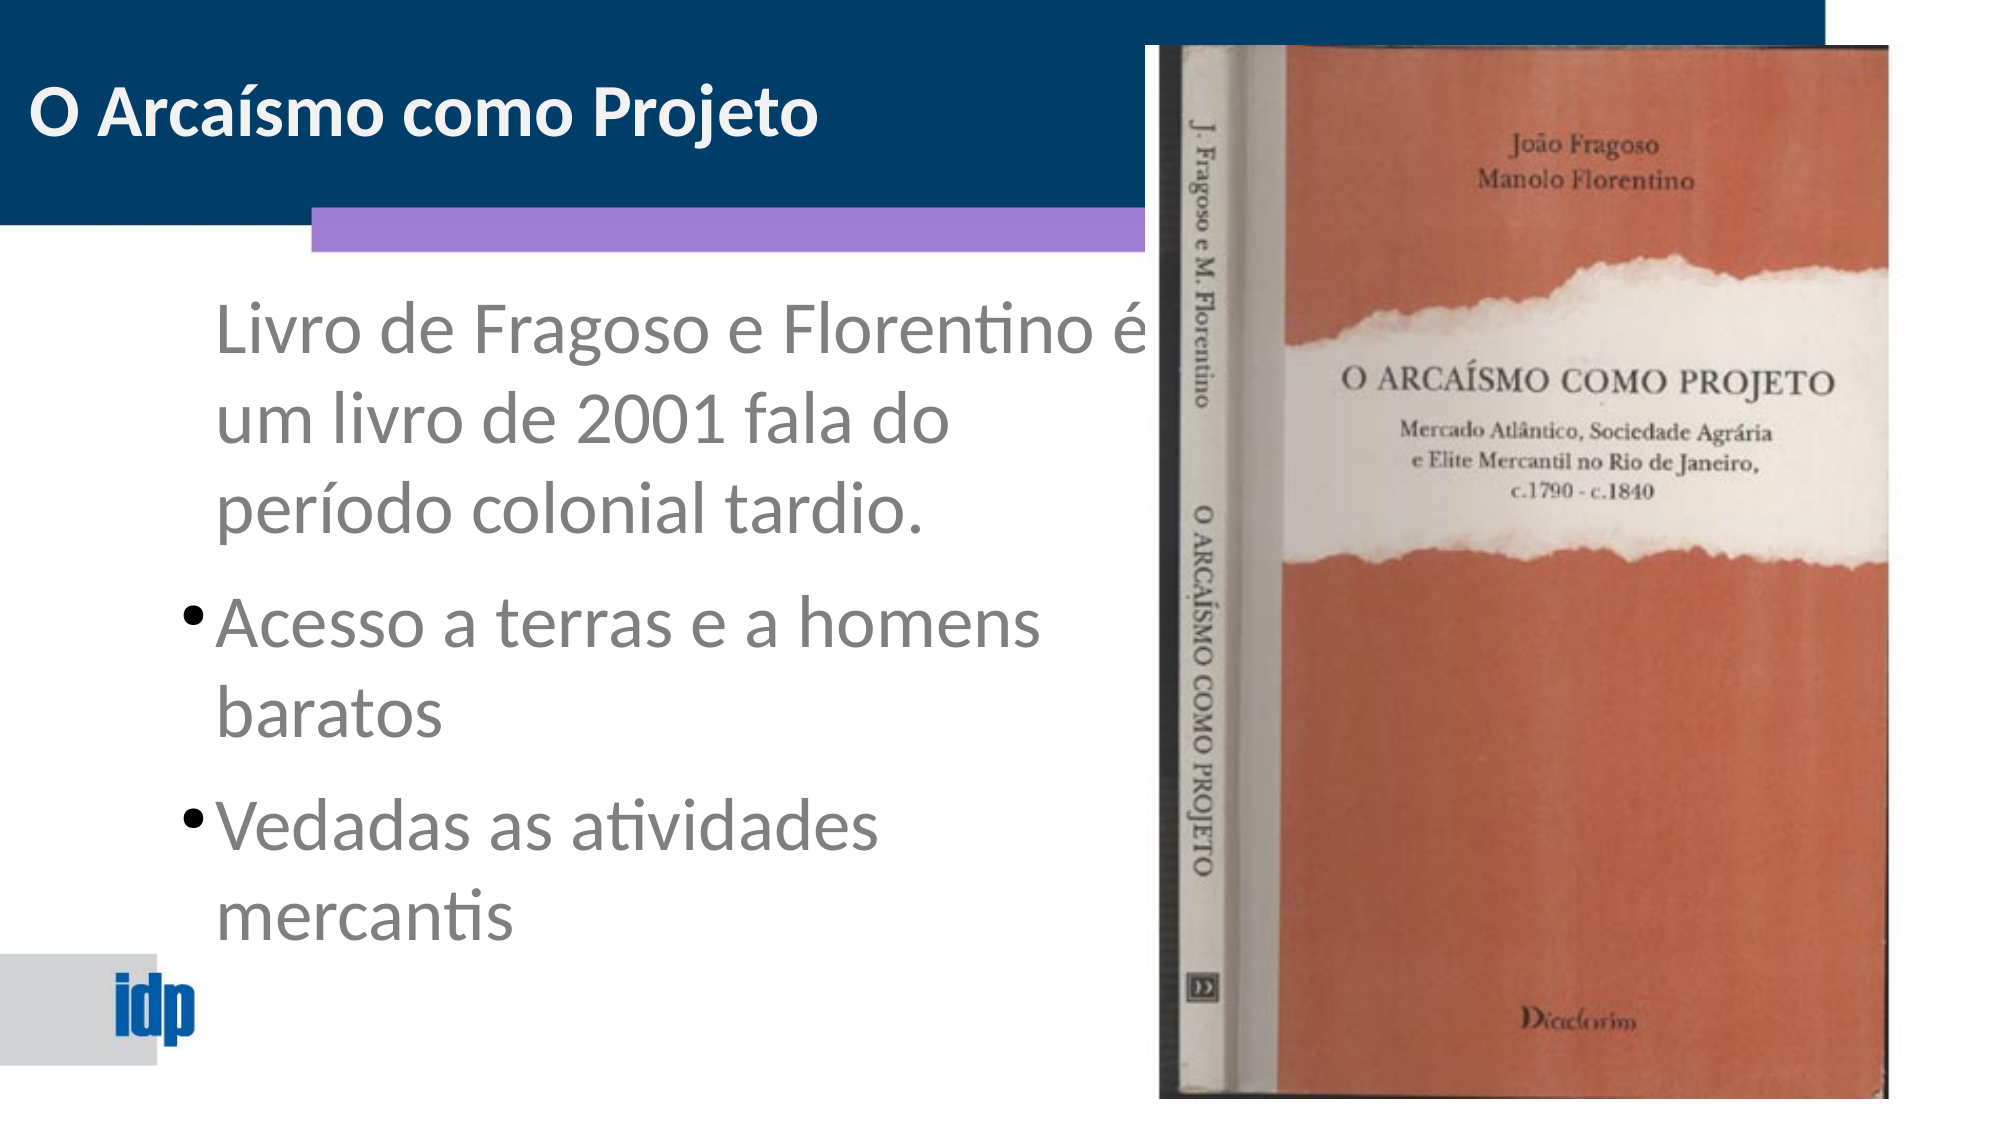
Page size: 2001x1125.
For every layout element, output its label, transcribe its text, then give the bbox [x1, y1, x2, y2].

picture [0, 0, 2001, 1125]
text_box Livro de Fragoso e Florentino é um livro de 2001 fala do período colonial tardio. Acesso a terras e a homens baratos Vedadas as atividades mercantis [165, 271, 1145, 964]
text_box O Arcaísmo como Projeto [15, 54, 1145, 160]
